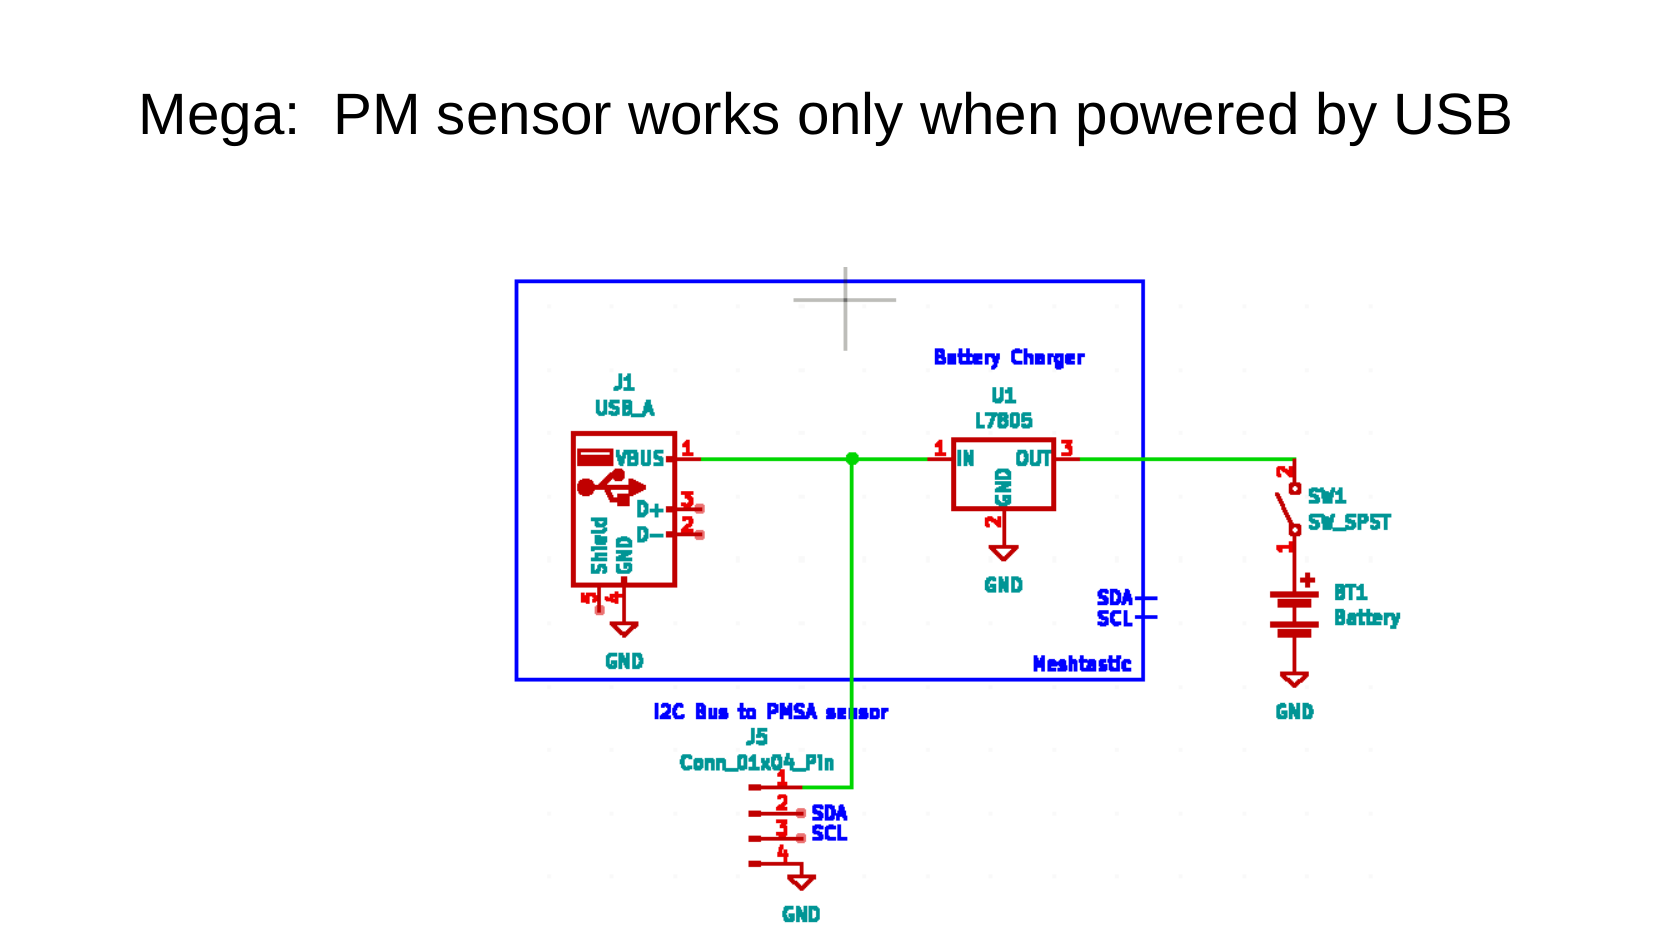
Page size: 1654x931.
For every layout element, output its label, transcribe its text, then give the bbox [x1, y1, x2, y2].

picture [511, 267, 1409, 931]
title Mega: PM sensor works only when powered by USB [82, 12, 1571, 218]
